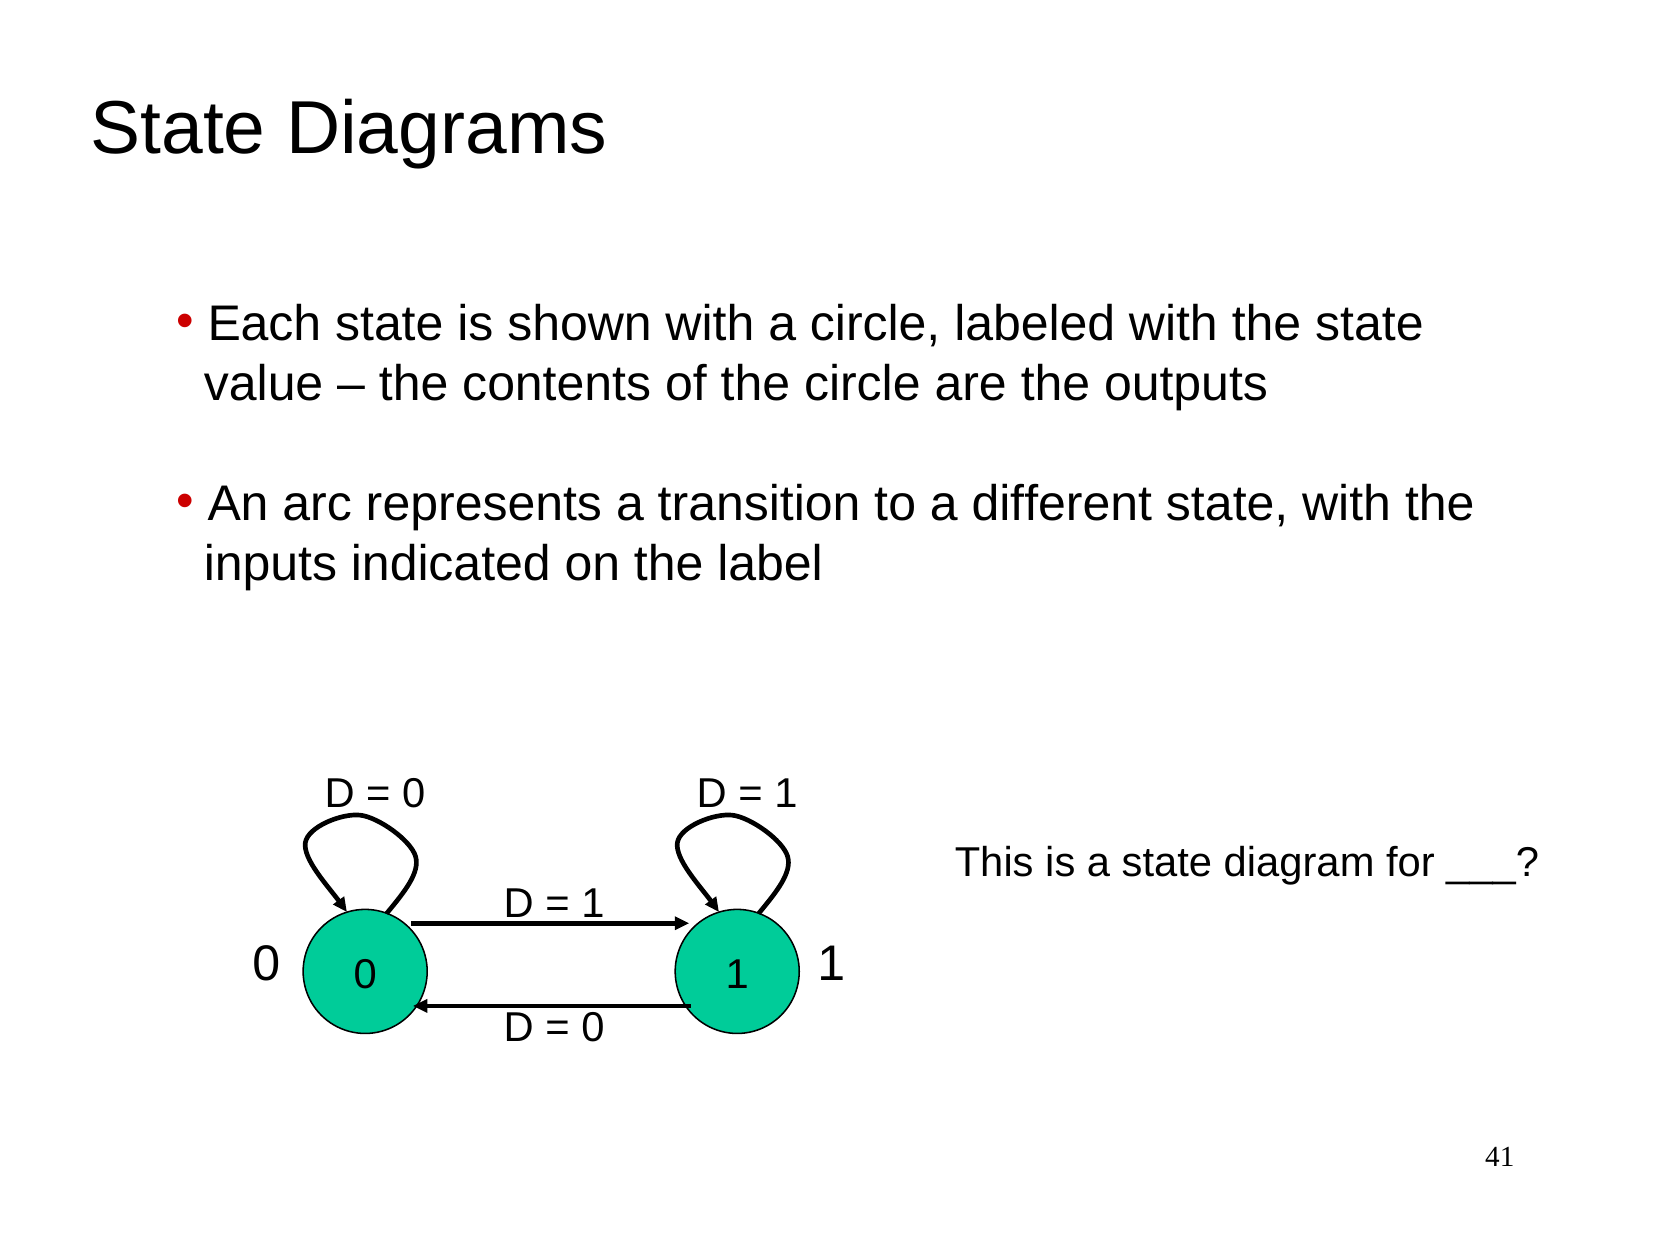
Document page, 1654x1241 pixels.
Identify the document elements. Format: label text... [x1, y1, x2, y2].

text_box D = 0 [488, 992, 620, 1058]
text_box 1 [802, 923, 860, 999]
text_box <number> [1185, 1129, 1530, 1213]
text_box 0 [237, 923, 295, 999]
text_box 1 [675, 909, 800, 1034]
text_box Each state is shown with a circle, labeled with the state value – the contents of the circle are the outputs An arc represents a transition to a different state, with the inputs indicated on the label [161, 282, 1491, 599]
text_box D = 1 [488, 868, 620, 934]
text_box This is a state diagram for ___? [940, 826, 1555, 893]
text_box State Diagrams [75, 71, 623, 177]
text_box D = 0 [309, 757, 441, 824]
text_box D = 1 [681, 757, 813, 824]
text_box 0 [303, 909, 428, 1034]
